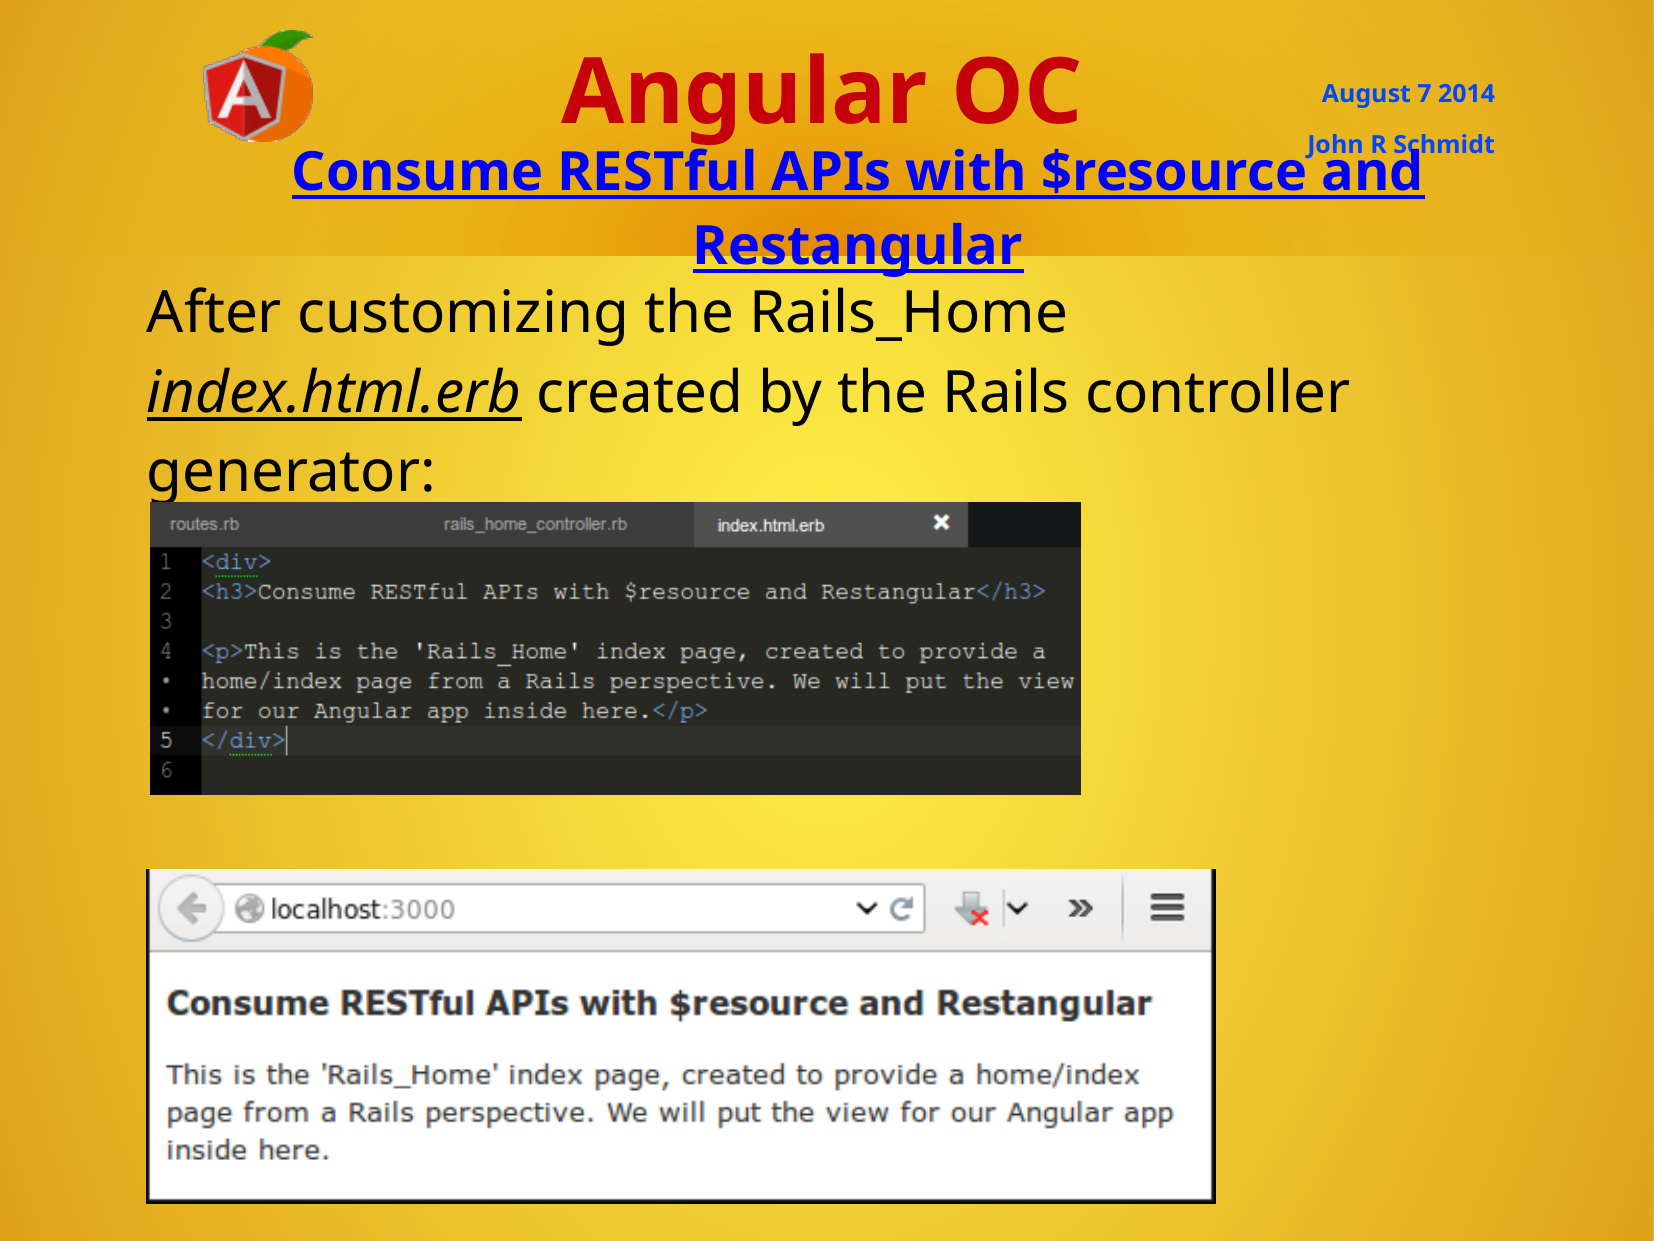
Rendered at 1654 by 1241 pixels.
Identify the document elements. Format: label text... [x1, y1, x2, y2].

title Angular OC [560, 34, 1086, 142]
picture [150, 502, 1081, 796]
picture [146, 869, 1216, 1204]
text_box August 7 2014 John R Schmidt [1260, 51, 1510, 172]
subtitle After customizing the Rails_Home index.html.erb created by the Rails controller generator: [146, 321, 1456, 458]
text_box Consume RESTful APIs with $resource and Restangular [150, 175, 1567, 239]
picture [202, 30, 316, 142]
